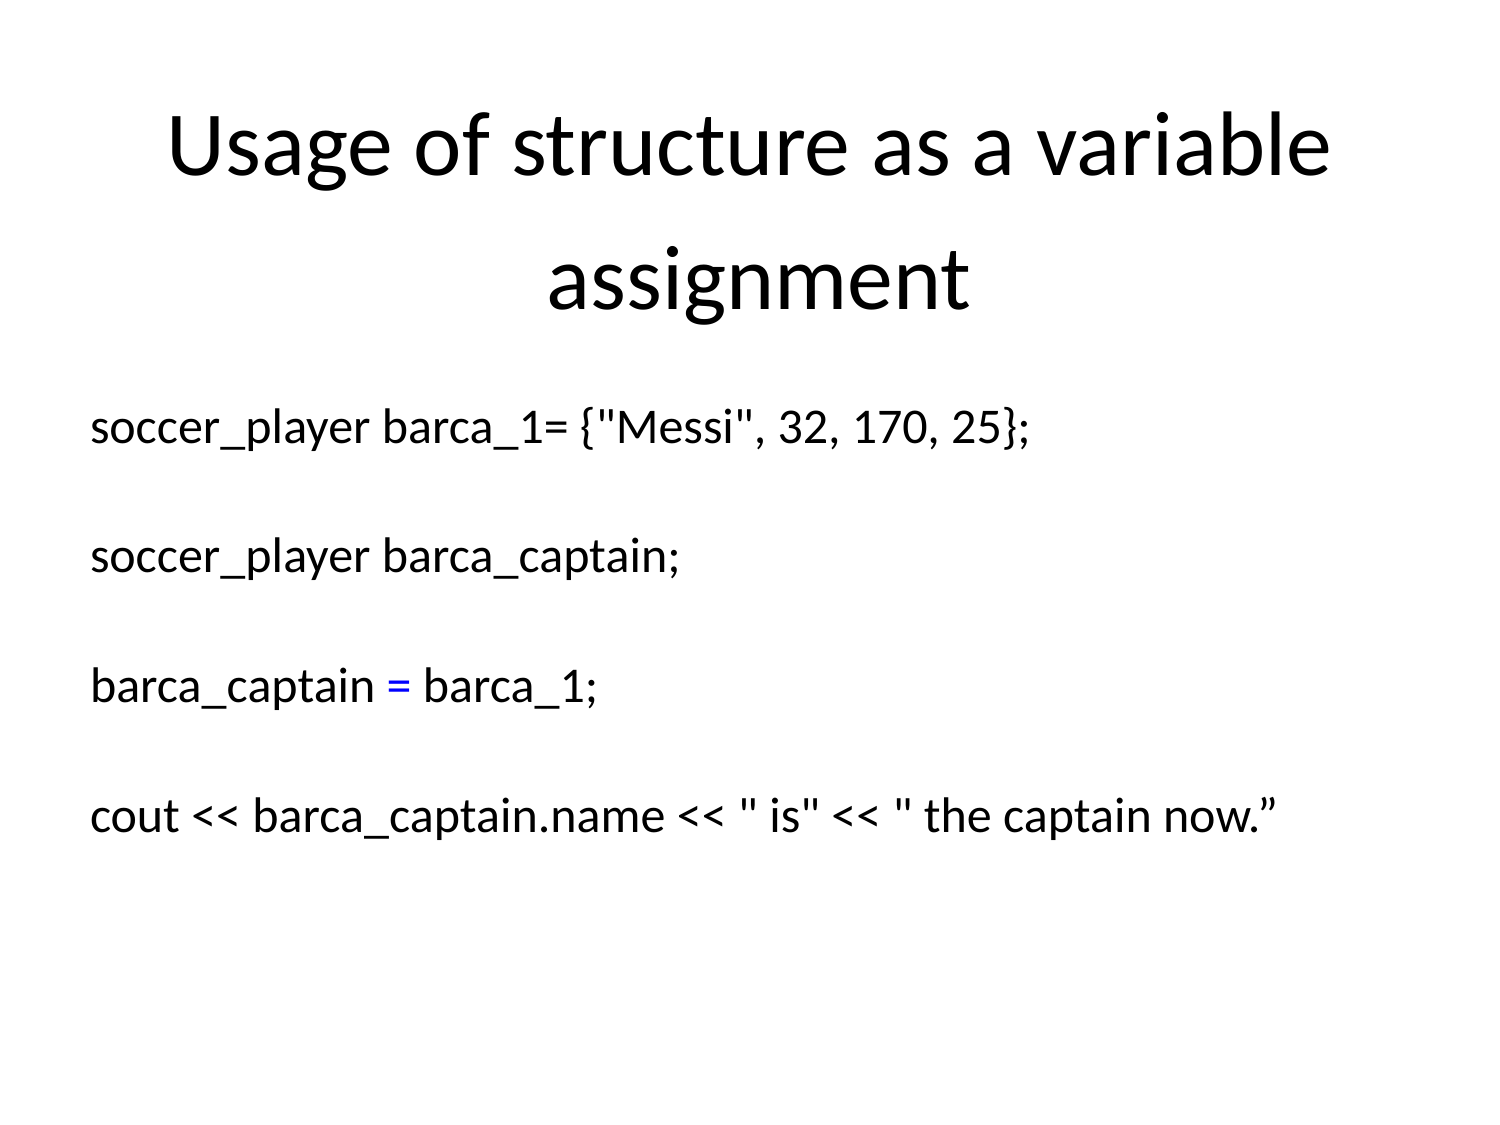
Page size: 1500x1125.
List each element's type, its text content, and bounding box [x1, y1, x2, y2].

title Usage of structure as a variable [75, 45, 1425, 233]
text_box assignment [84, 179, 1435, 368]
list soccer_player barca_1= {"Messi", 32, 170, 25}; soccer_player barca_captain; barca_captain = barca_1; cout << barca_captain.name << " is" << " the captain now.” [75, 385, 1425, 1125]
